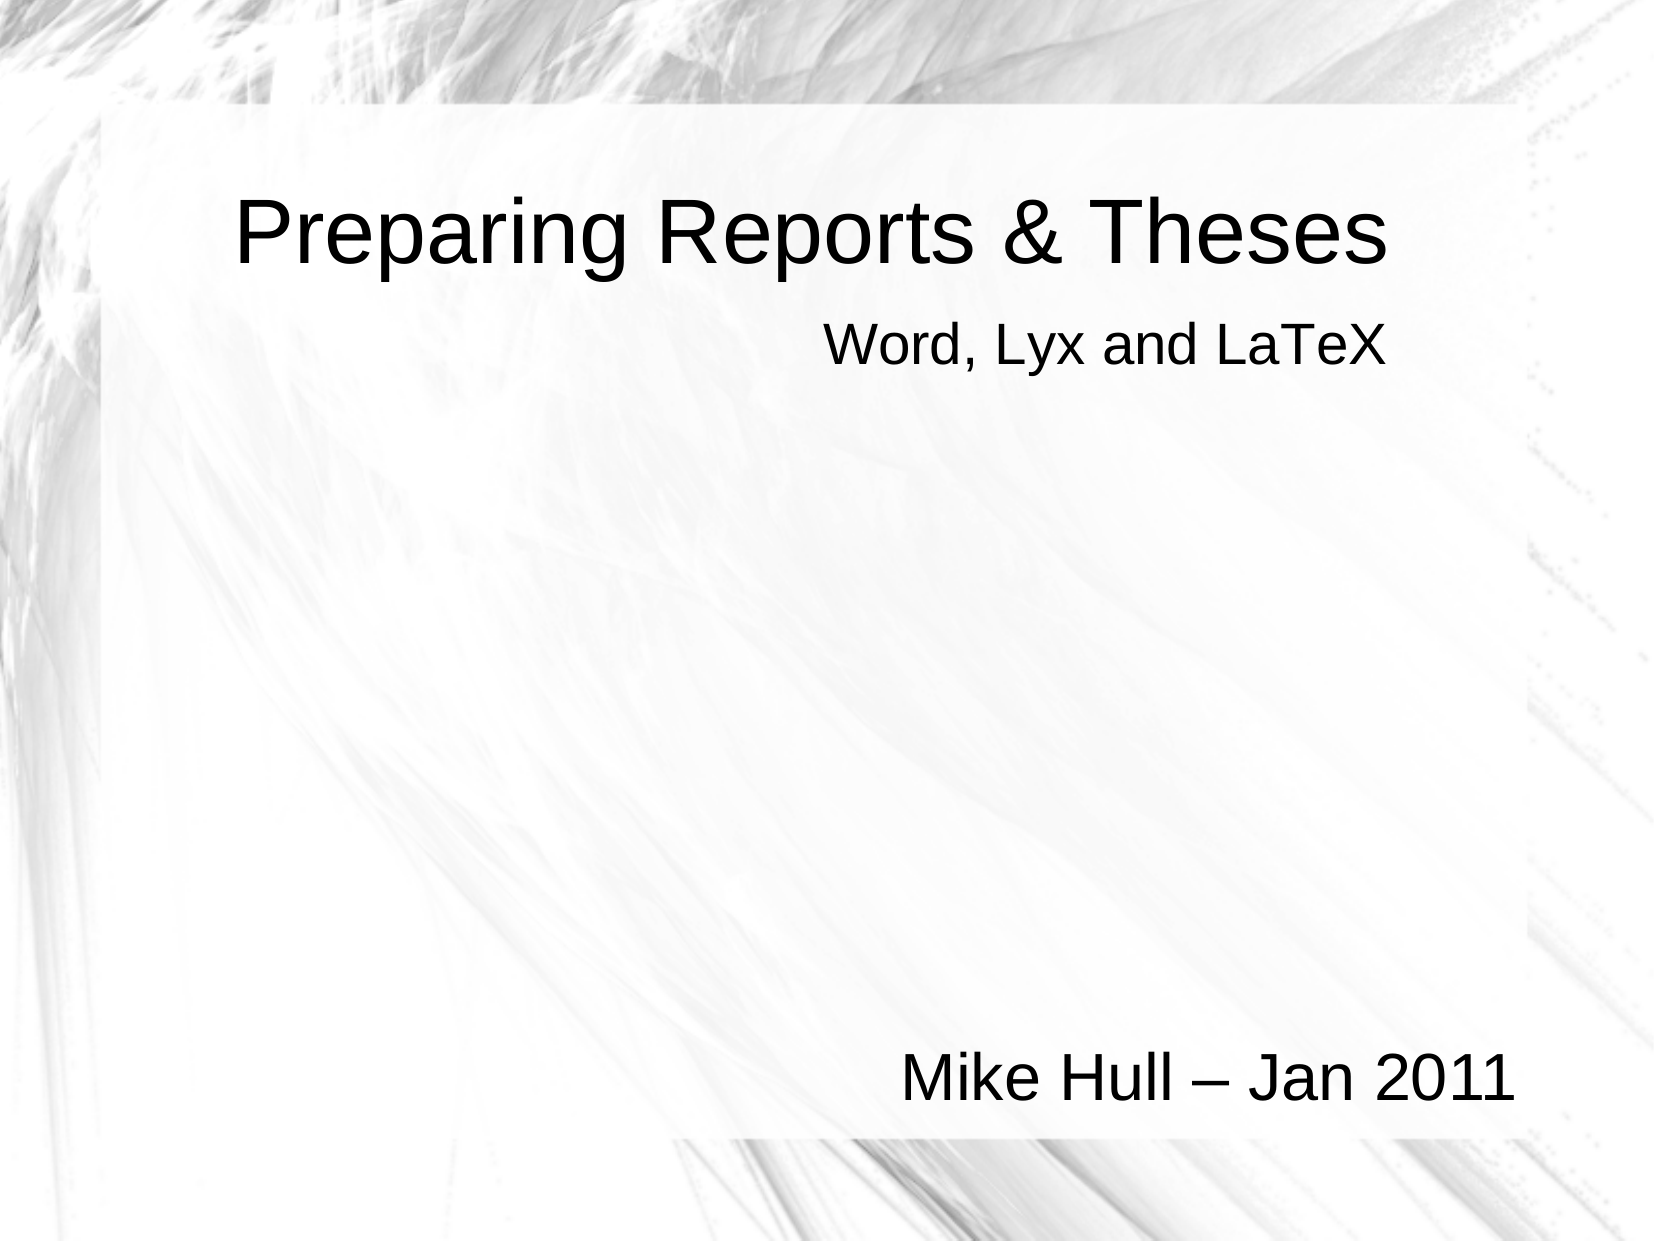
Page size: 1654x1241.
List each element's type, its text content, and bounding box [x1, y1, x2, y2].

subtitle Word, Lyx and LaTeX [0, 295, 1388, 393]
picture [0, 0, 1654, 1241]
text_box Mike Hull – Jan 2011 [885, 1032, 1535, 1123]
title Preparing Reports & Theses [118, 147, 1506, 316]
